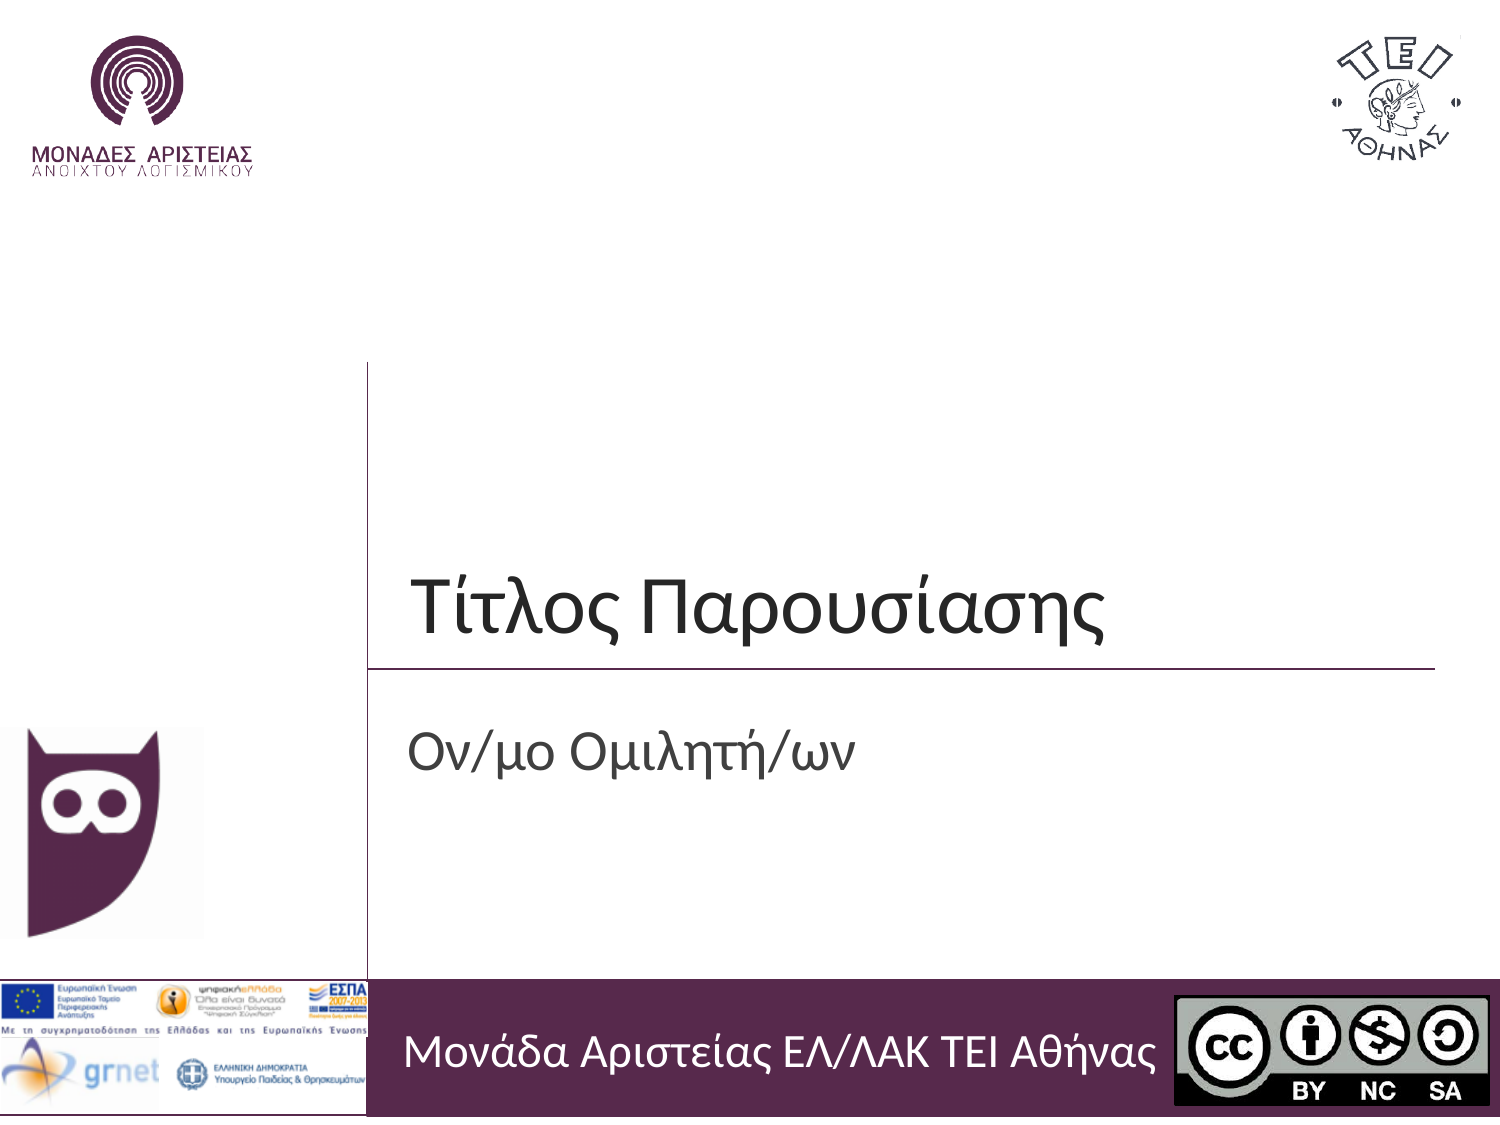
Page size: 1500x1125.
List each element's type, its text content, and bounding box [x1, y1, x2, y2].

picture [31, 35, 253, 177]
picture [1174, 995, 1490, 1106]
subtitle Μονάδα Αριστείας ΕΛ/ΛΑΚ ΤΕΙ Αθήνας [387, 992, 1488, 1105]
text_box Ον/μο Ομιλητή/ων [392, 704, 1455, 963]
title Τίτλος Παρουσίασης [395, 357, 1500, 658]
picture [1331, 35, 1461, 167]
picture [175, 1057, 366, 1092]
picture [0, 727, 204, 939]
picture [0, 982, 368, 1113]
